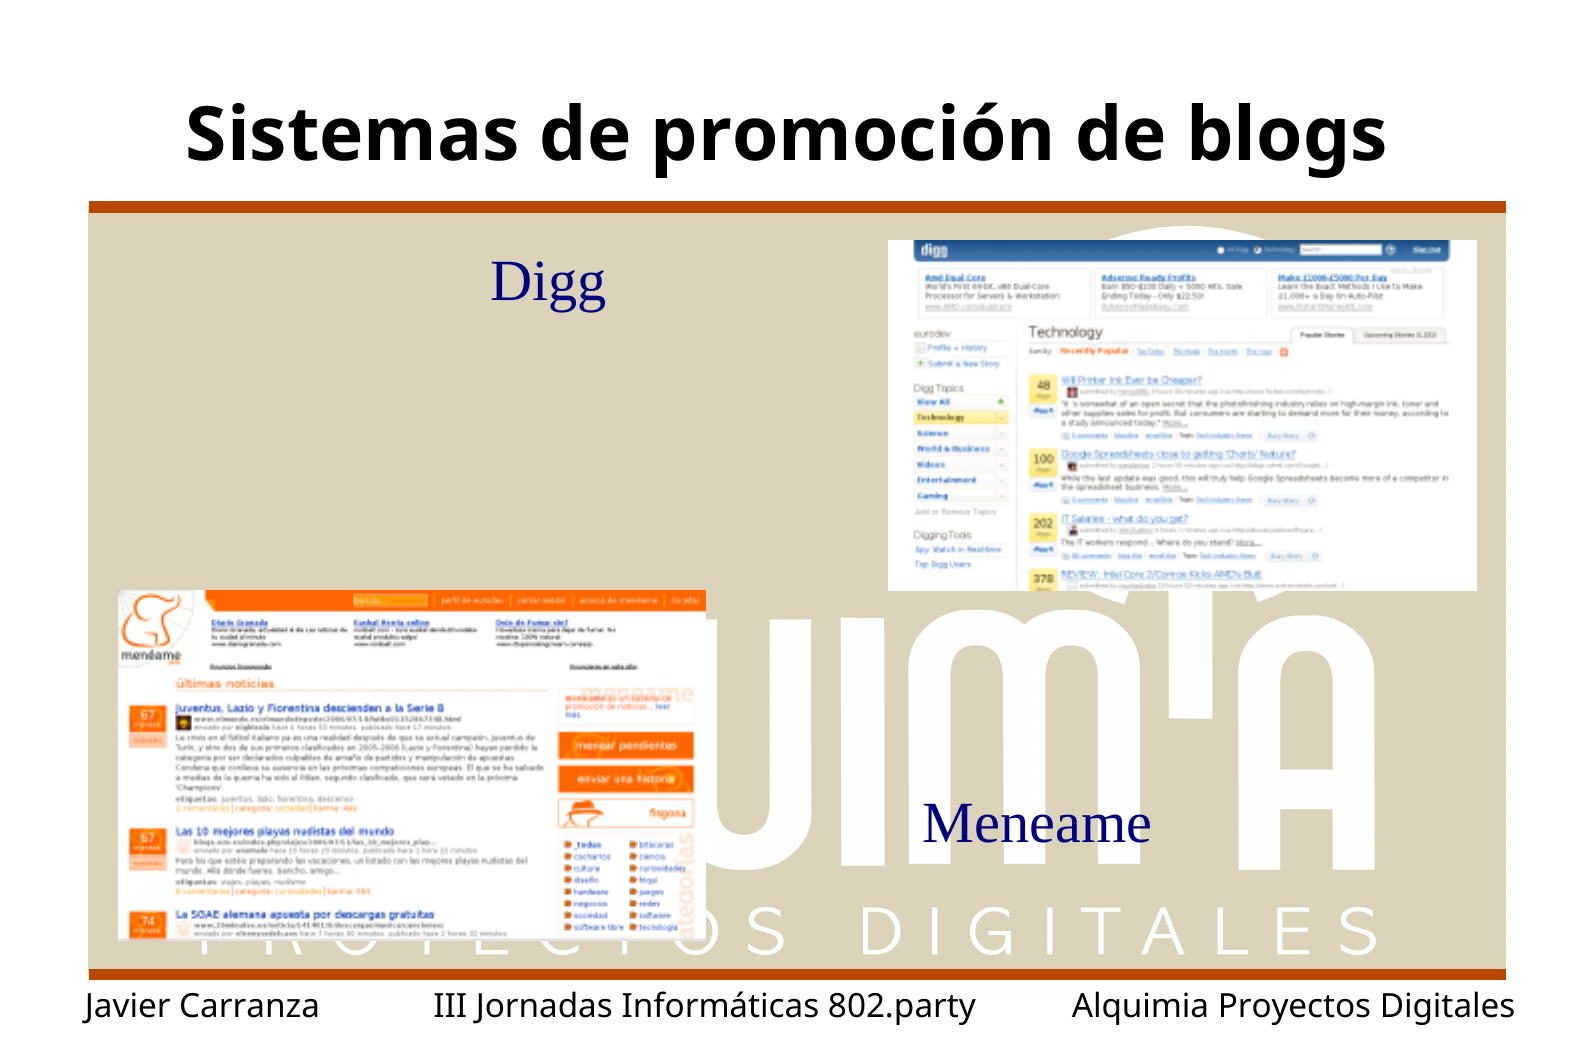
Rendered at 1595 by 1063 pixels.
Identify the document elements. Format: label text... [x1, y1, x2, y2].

title Sistemas de promoción de blogs [79, 42, 1515, 220]
text_box Javier Carranza III Jornadas Informáticas 802.party Alquimia Proyectos Digitales [81, 974, 1513, 1048]
picture [88, 220, 1506, 969]
list Digg Meneame [472, 248, 1182, 951]
